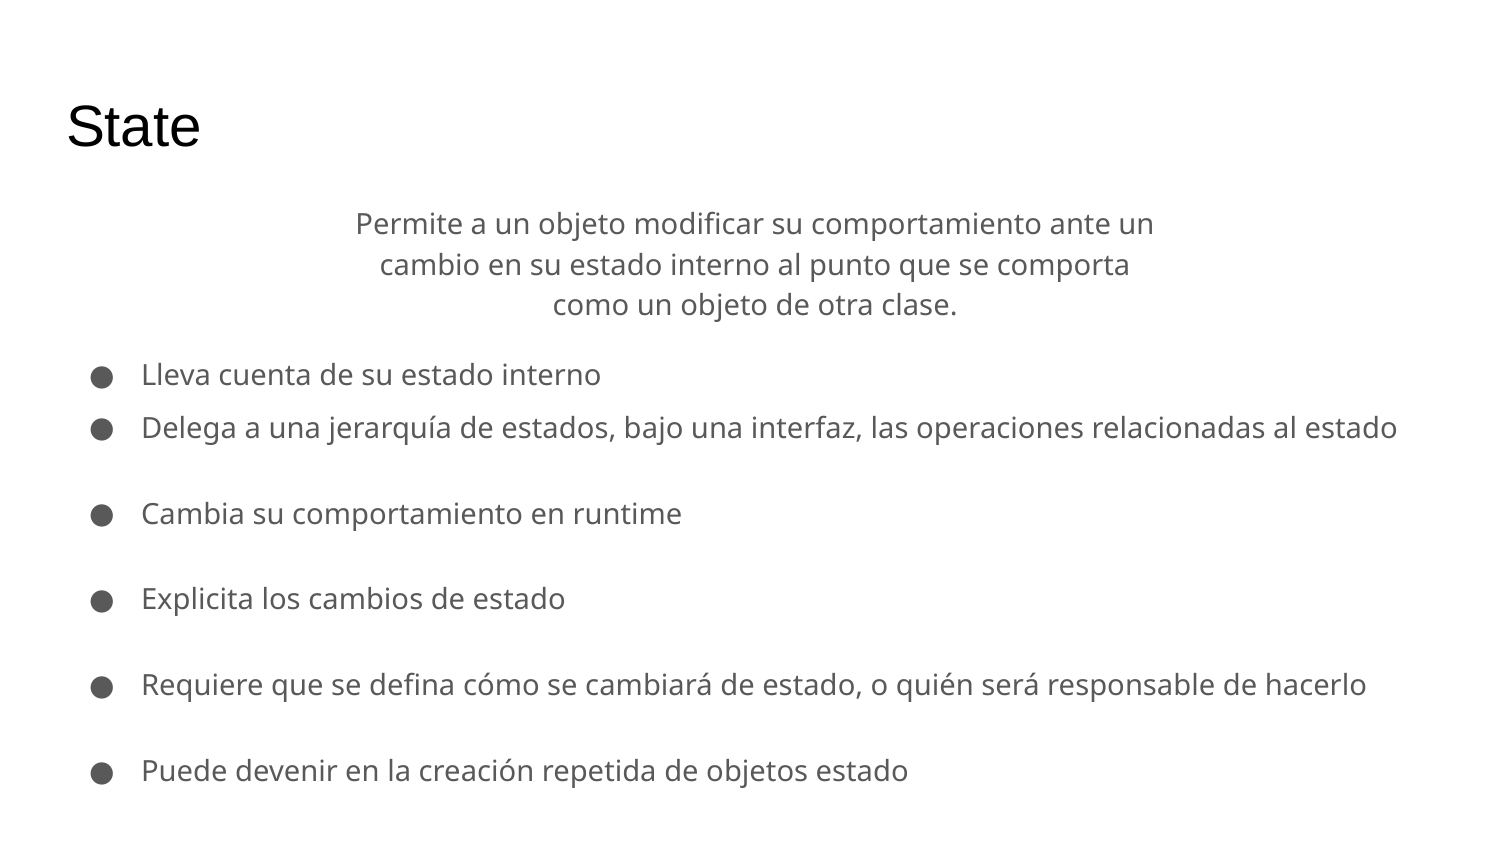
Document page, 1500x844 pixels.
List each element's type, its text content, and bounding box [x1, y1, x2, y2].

text_box Permite a un objeto modificar su comportamiento ante un cambio en su estado interno al punto que se comporta como un objeto de otra clase. [329, 179, 1181, 342]
title State [51, 72, 1449, 167]
list Lleva cuenta de su estado interno Delega a una jerarquía de estados, bajo una interfaz, las operaciones relacionadas al estado Cambia su comportamiento en runtime Explicita los cambios de estado Requiere que se defina cómo se cambiará de estado, o quién será responsable de hacerlo Puede devenir en la creación repetida de objetos estado [51, 341, 1449, 785]
